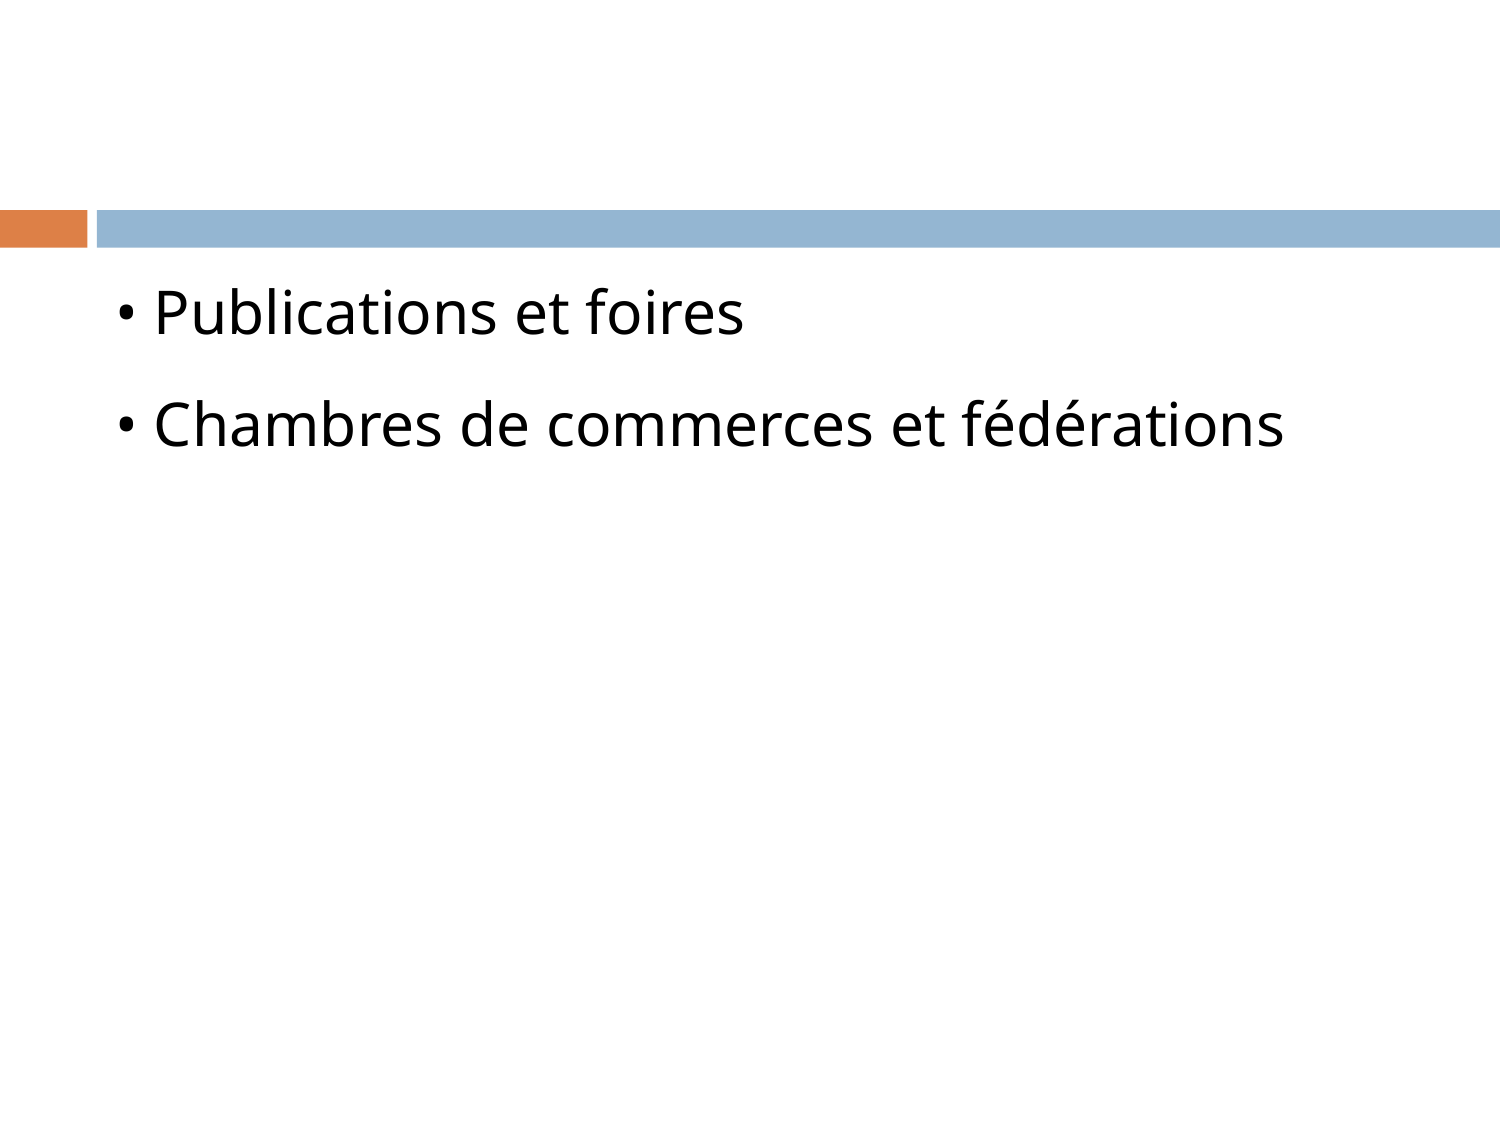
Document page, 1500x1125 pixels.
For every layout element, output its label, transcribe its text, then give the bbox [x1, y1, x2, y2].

list • Publications et foires • Chambres de commerces et fédérations [100, 262, 1439, 1001]
